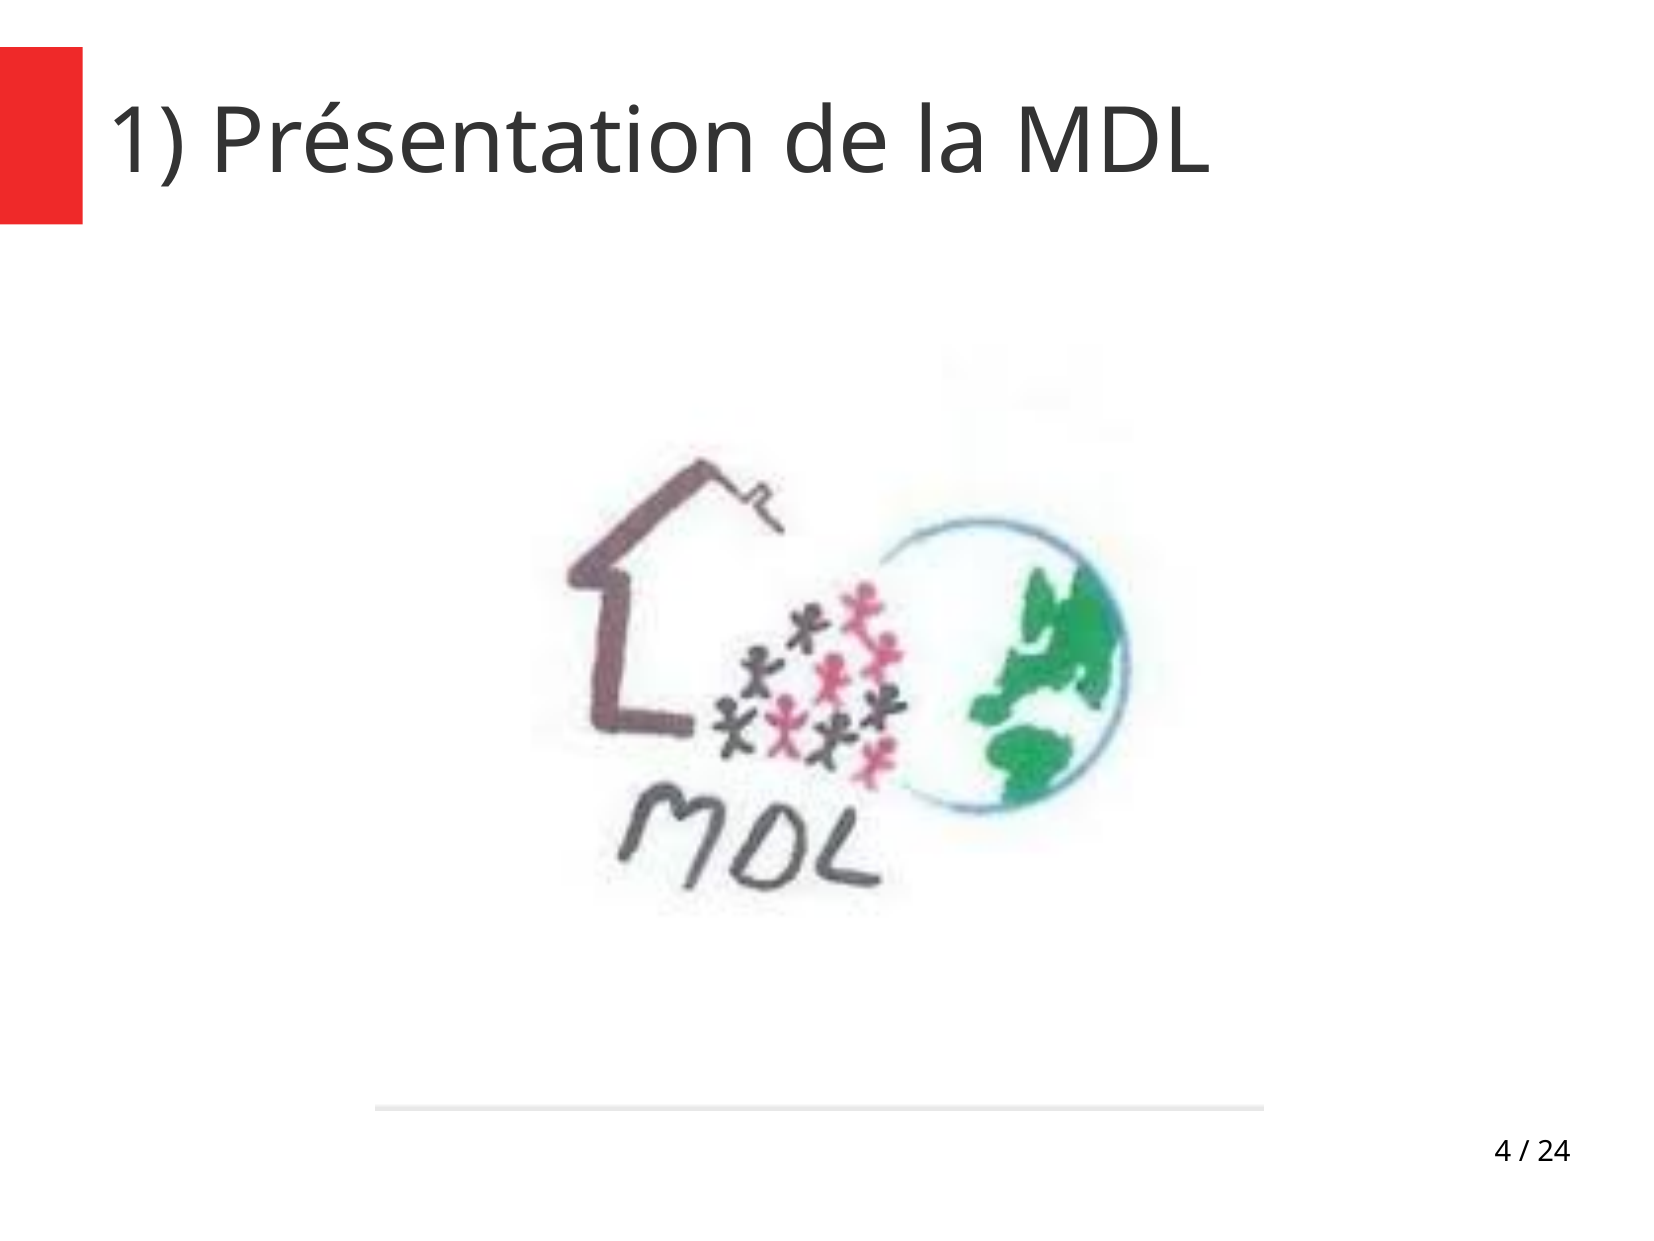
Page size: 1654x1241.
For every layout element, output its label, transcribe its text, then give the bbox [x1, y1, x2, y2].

picture [375, 221, 1264, 1111]
title 1) Présentation de la MDL [106, 49, 1619, 225]
